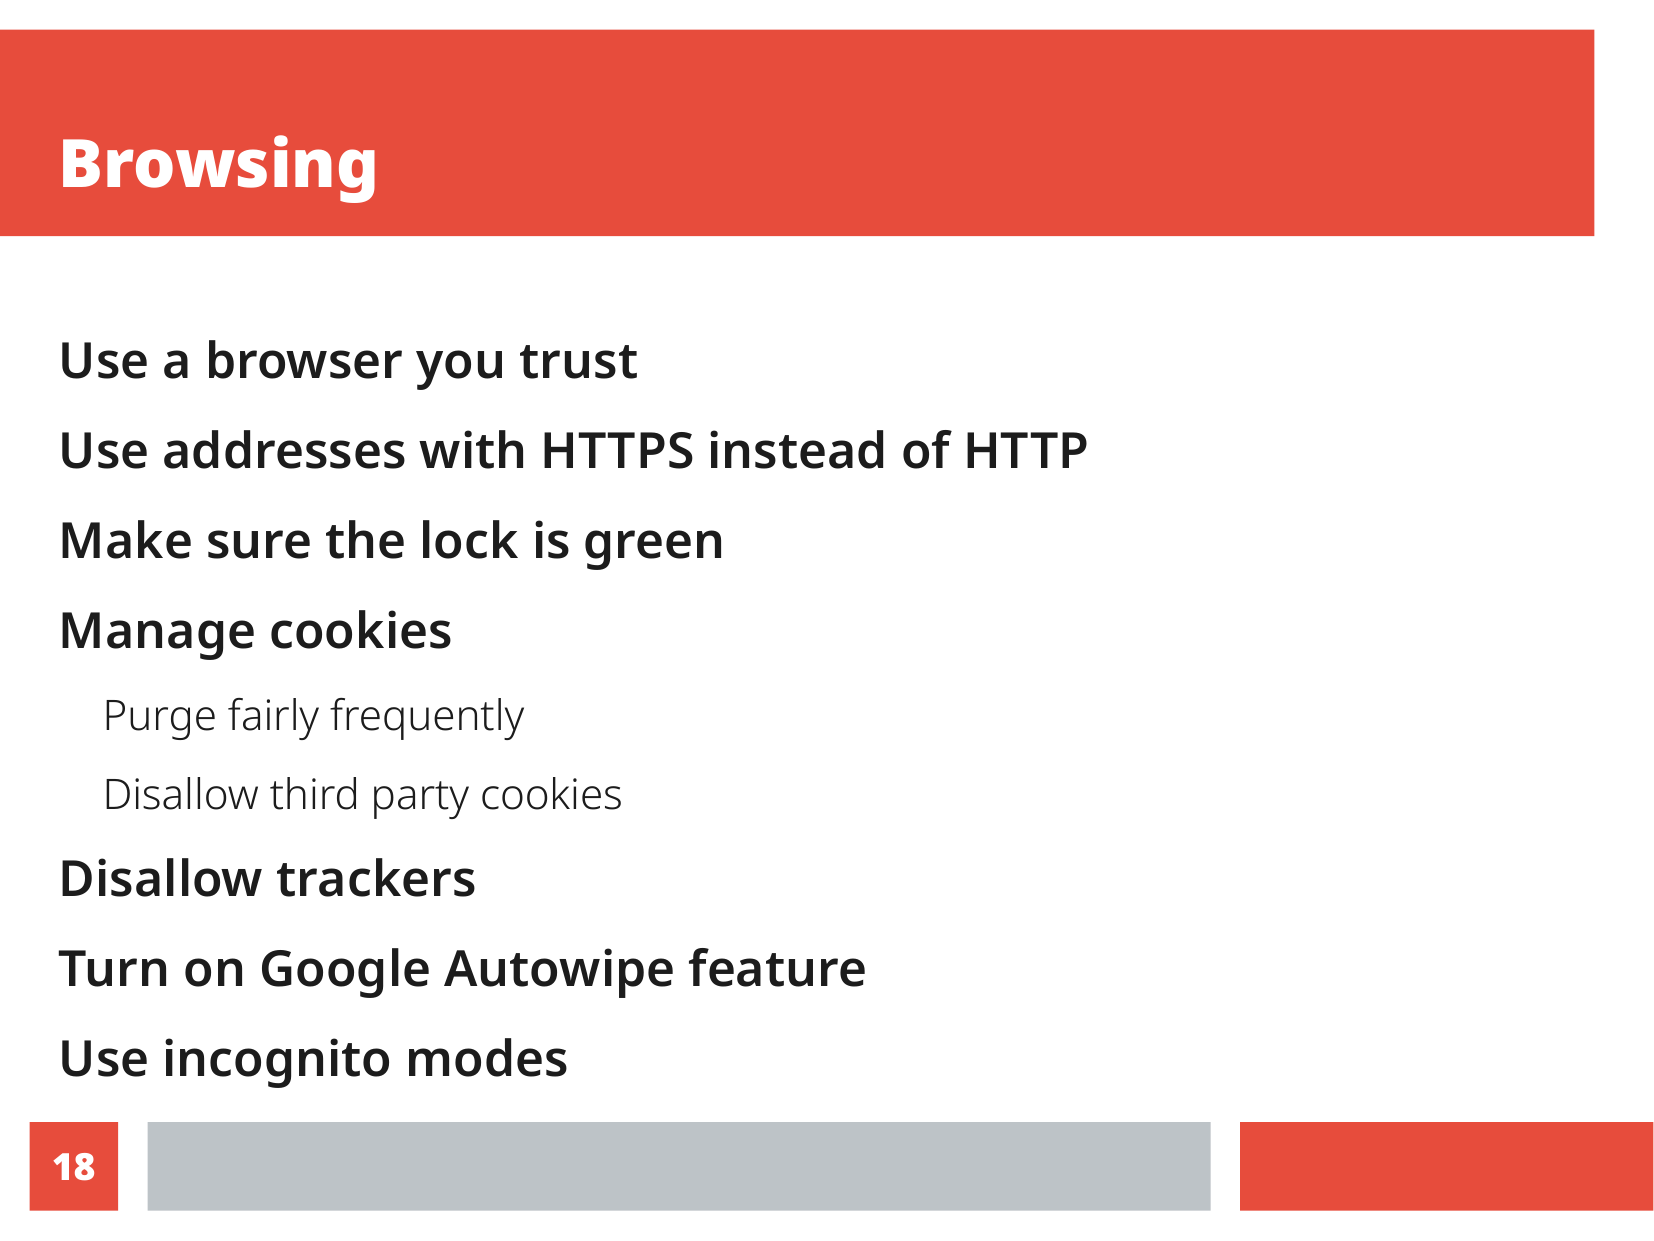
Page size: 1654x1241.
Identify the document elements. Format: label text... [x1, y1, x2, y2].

list Use a browser you trust Use addresses with HTTPS instead of HTTP Make sure the lock is green Manage cookies Purge fairly frequently Disallow third party cookies Disallow trackers Turn on Google Autowipe feature Use incognito modes [59, 324, 1565, 1093]
title Browsing [59, 59, 1595, 207]
